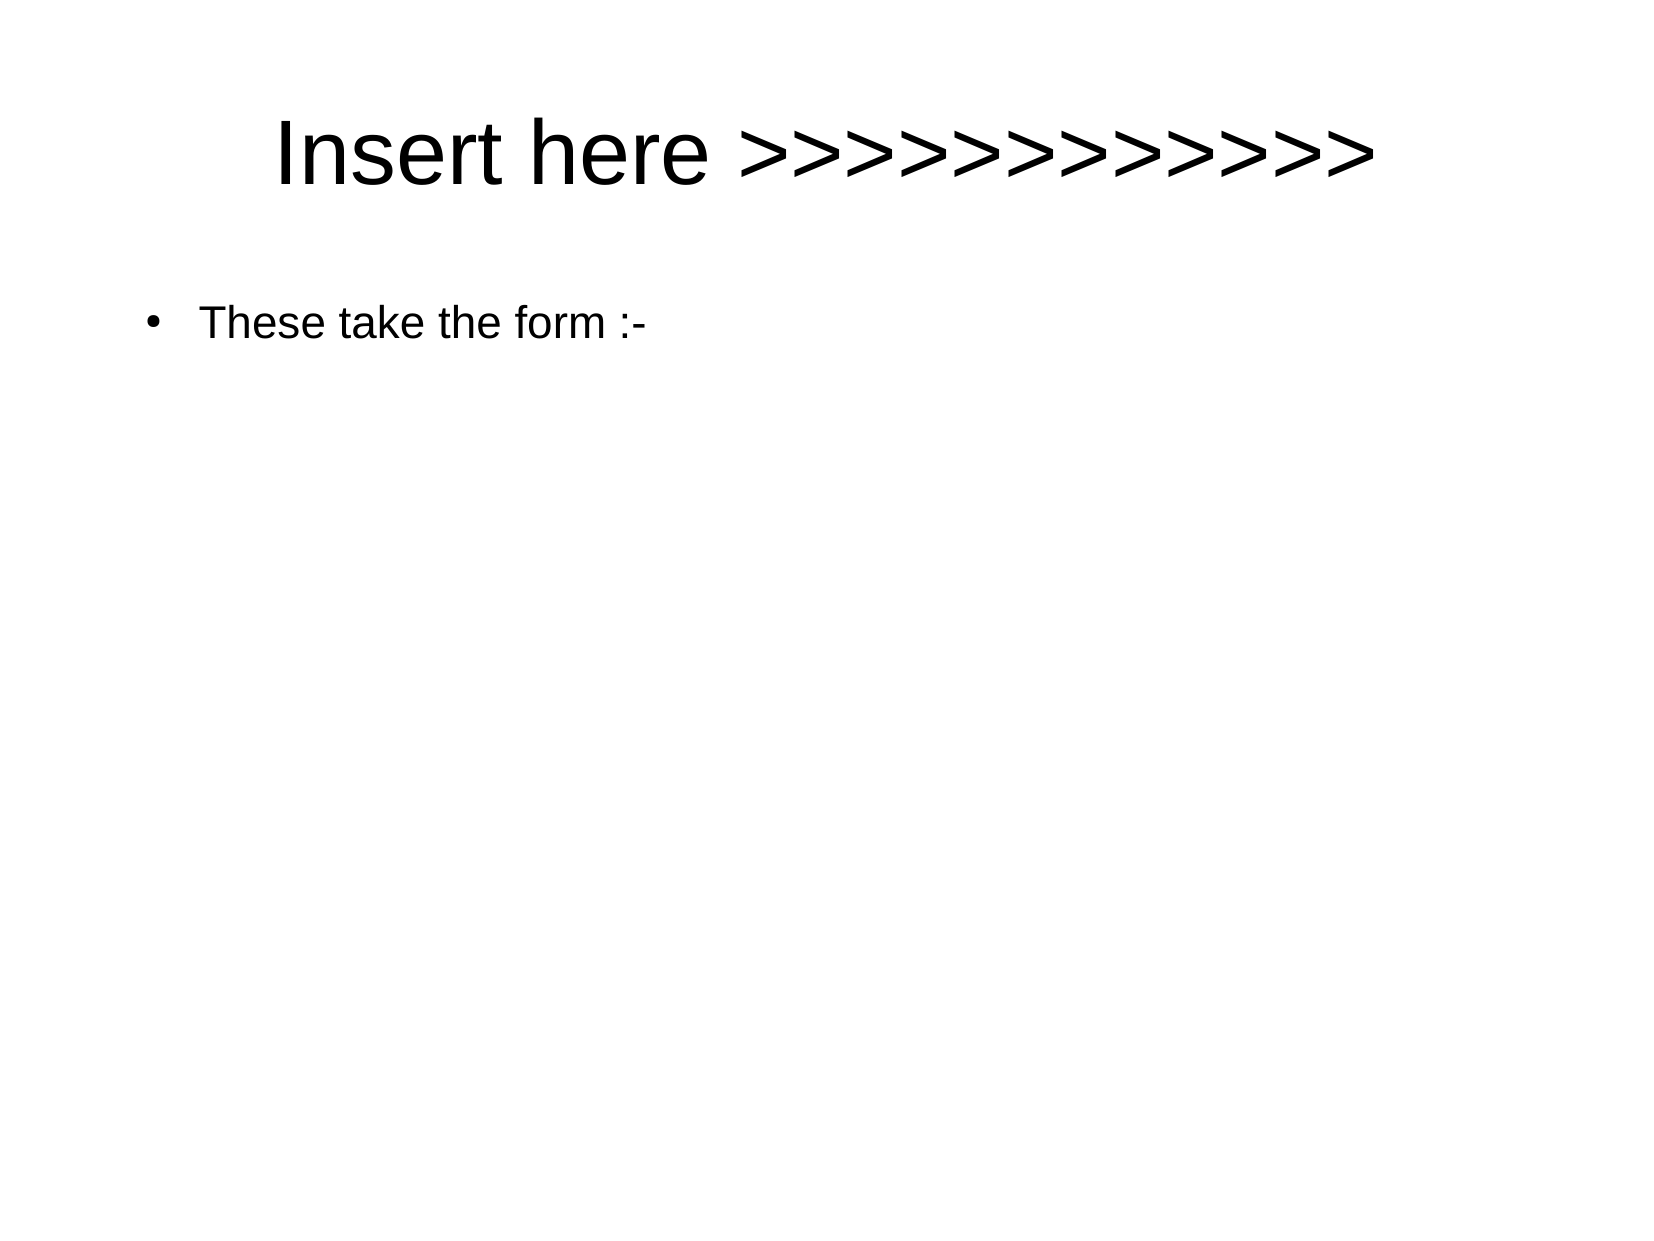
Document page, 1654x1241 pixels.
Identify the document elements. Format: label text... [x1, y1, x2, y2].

title Insert here >>>>>>>>>>>> [82, 49, 1571, 257]
list These take the form :- [127, 296, 1583, 1170]
